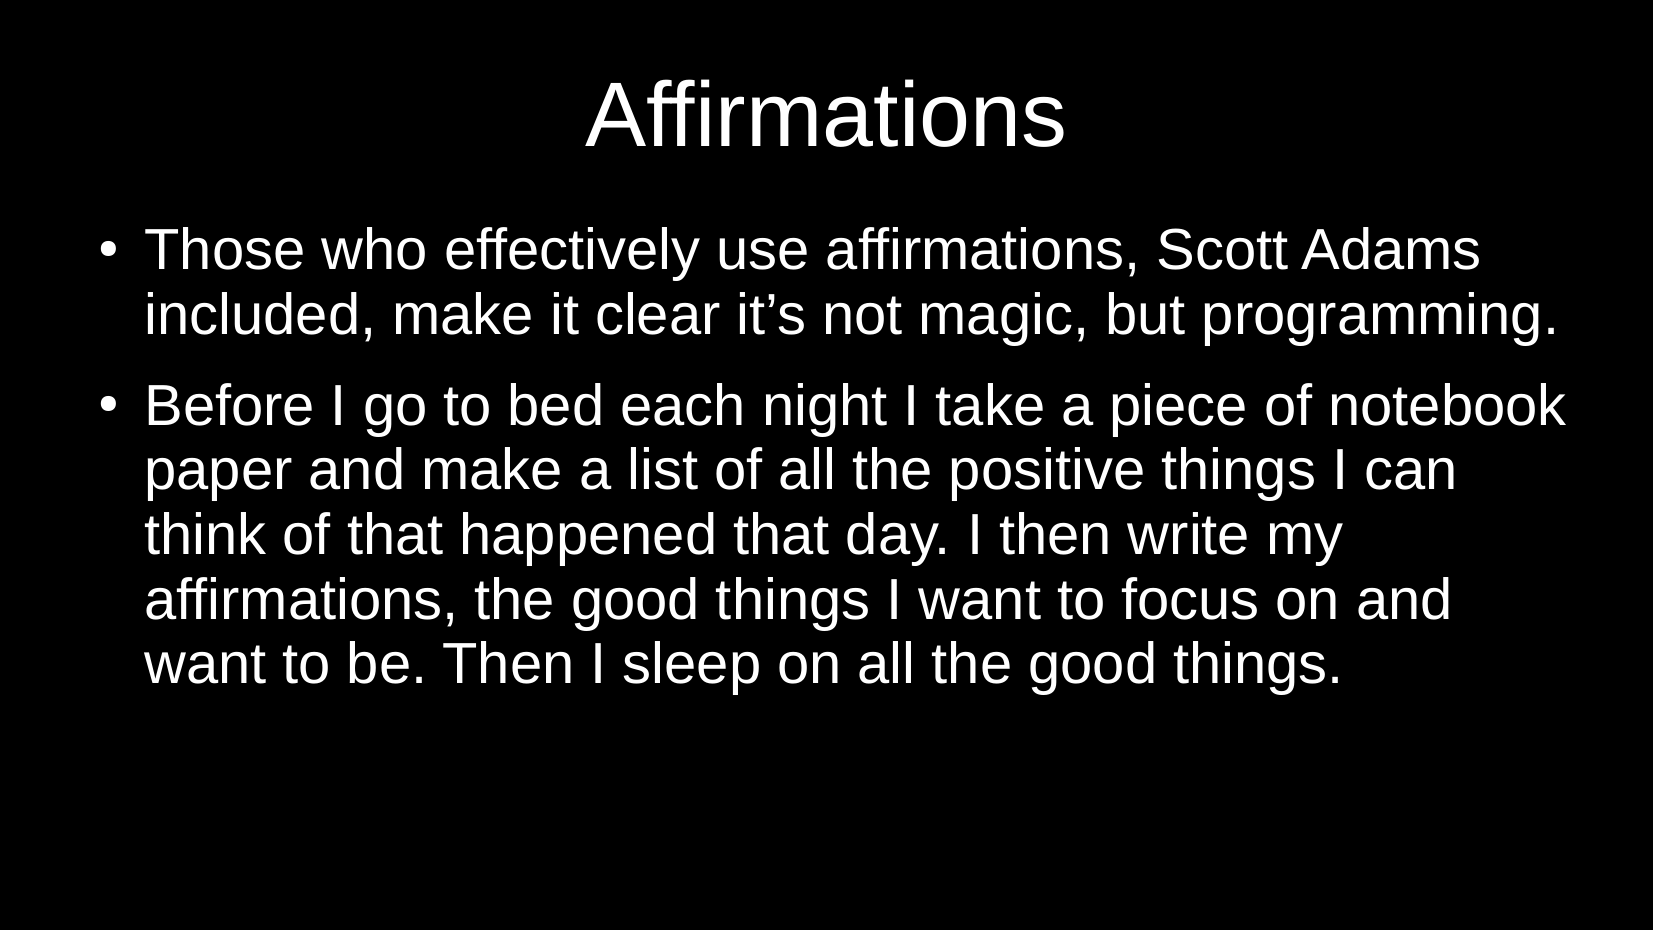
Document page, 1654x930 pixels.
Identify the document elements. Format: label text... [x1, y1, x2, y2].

title Affirmations [82, 37, 1571, 193]
list Those who effectively use affirmations, Scott Adams included, make it clear it’s not magic, but programming. Before I go to bed each night I take a piece of notebook paper and make a list of all the positive things I can think of that happened that day. I then write my affirmations, the good things I want to focus on and want to be. Then I sleep on all the good things. [82, 217, 1571, 757]
